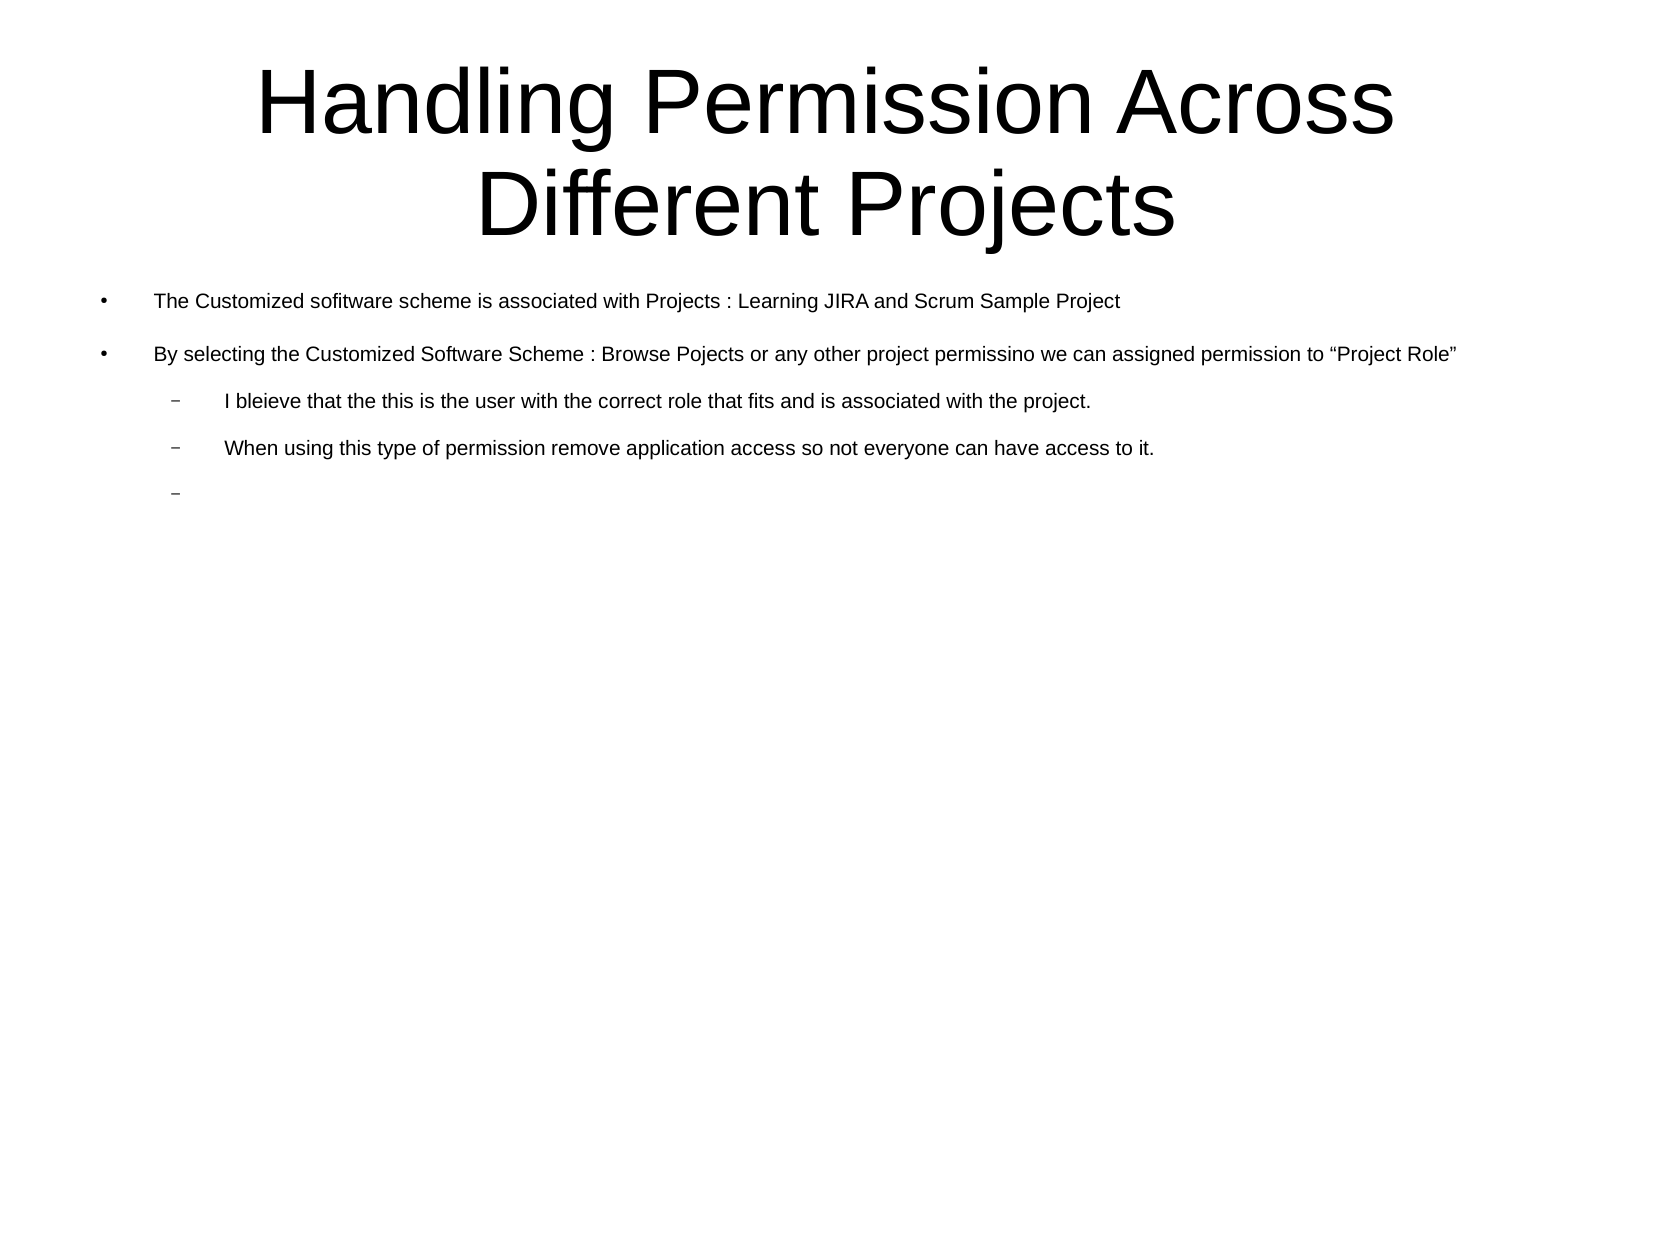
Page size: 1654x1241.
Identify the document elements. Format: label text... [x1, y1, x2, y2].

list The Customized sofitware scheme is associated with Projects : Learning JIRA and Scrum Sample Project By selecting the Customized Software Scheme : Browse Pojects or any other project permissino we can assigned permission to “Project Role” I bleieve that the this is the user with the correct role that fits and is associated with the project. When using this type of permission remove application access so not everyone can have access to it. [82, 290, 1571, 1217]
title Handling Permission Across Different Projects [82, 49, 1571, 257]
